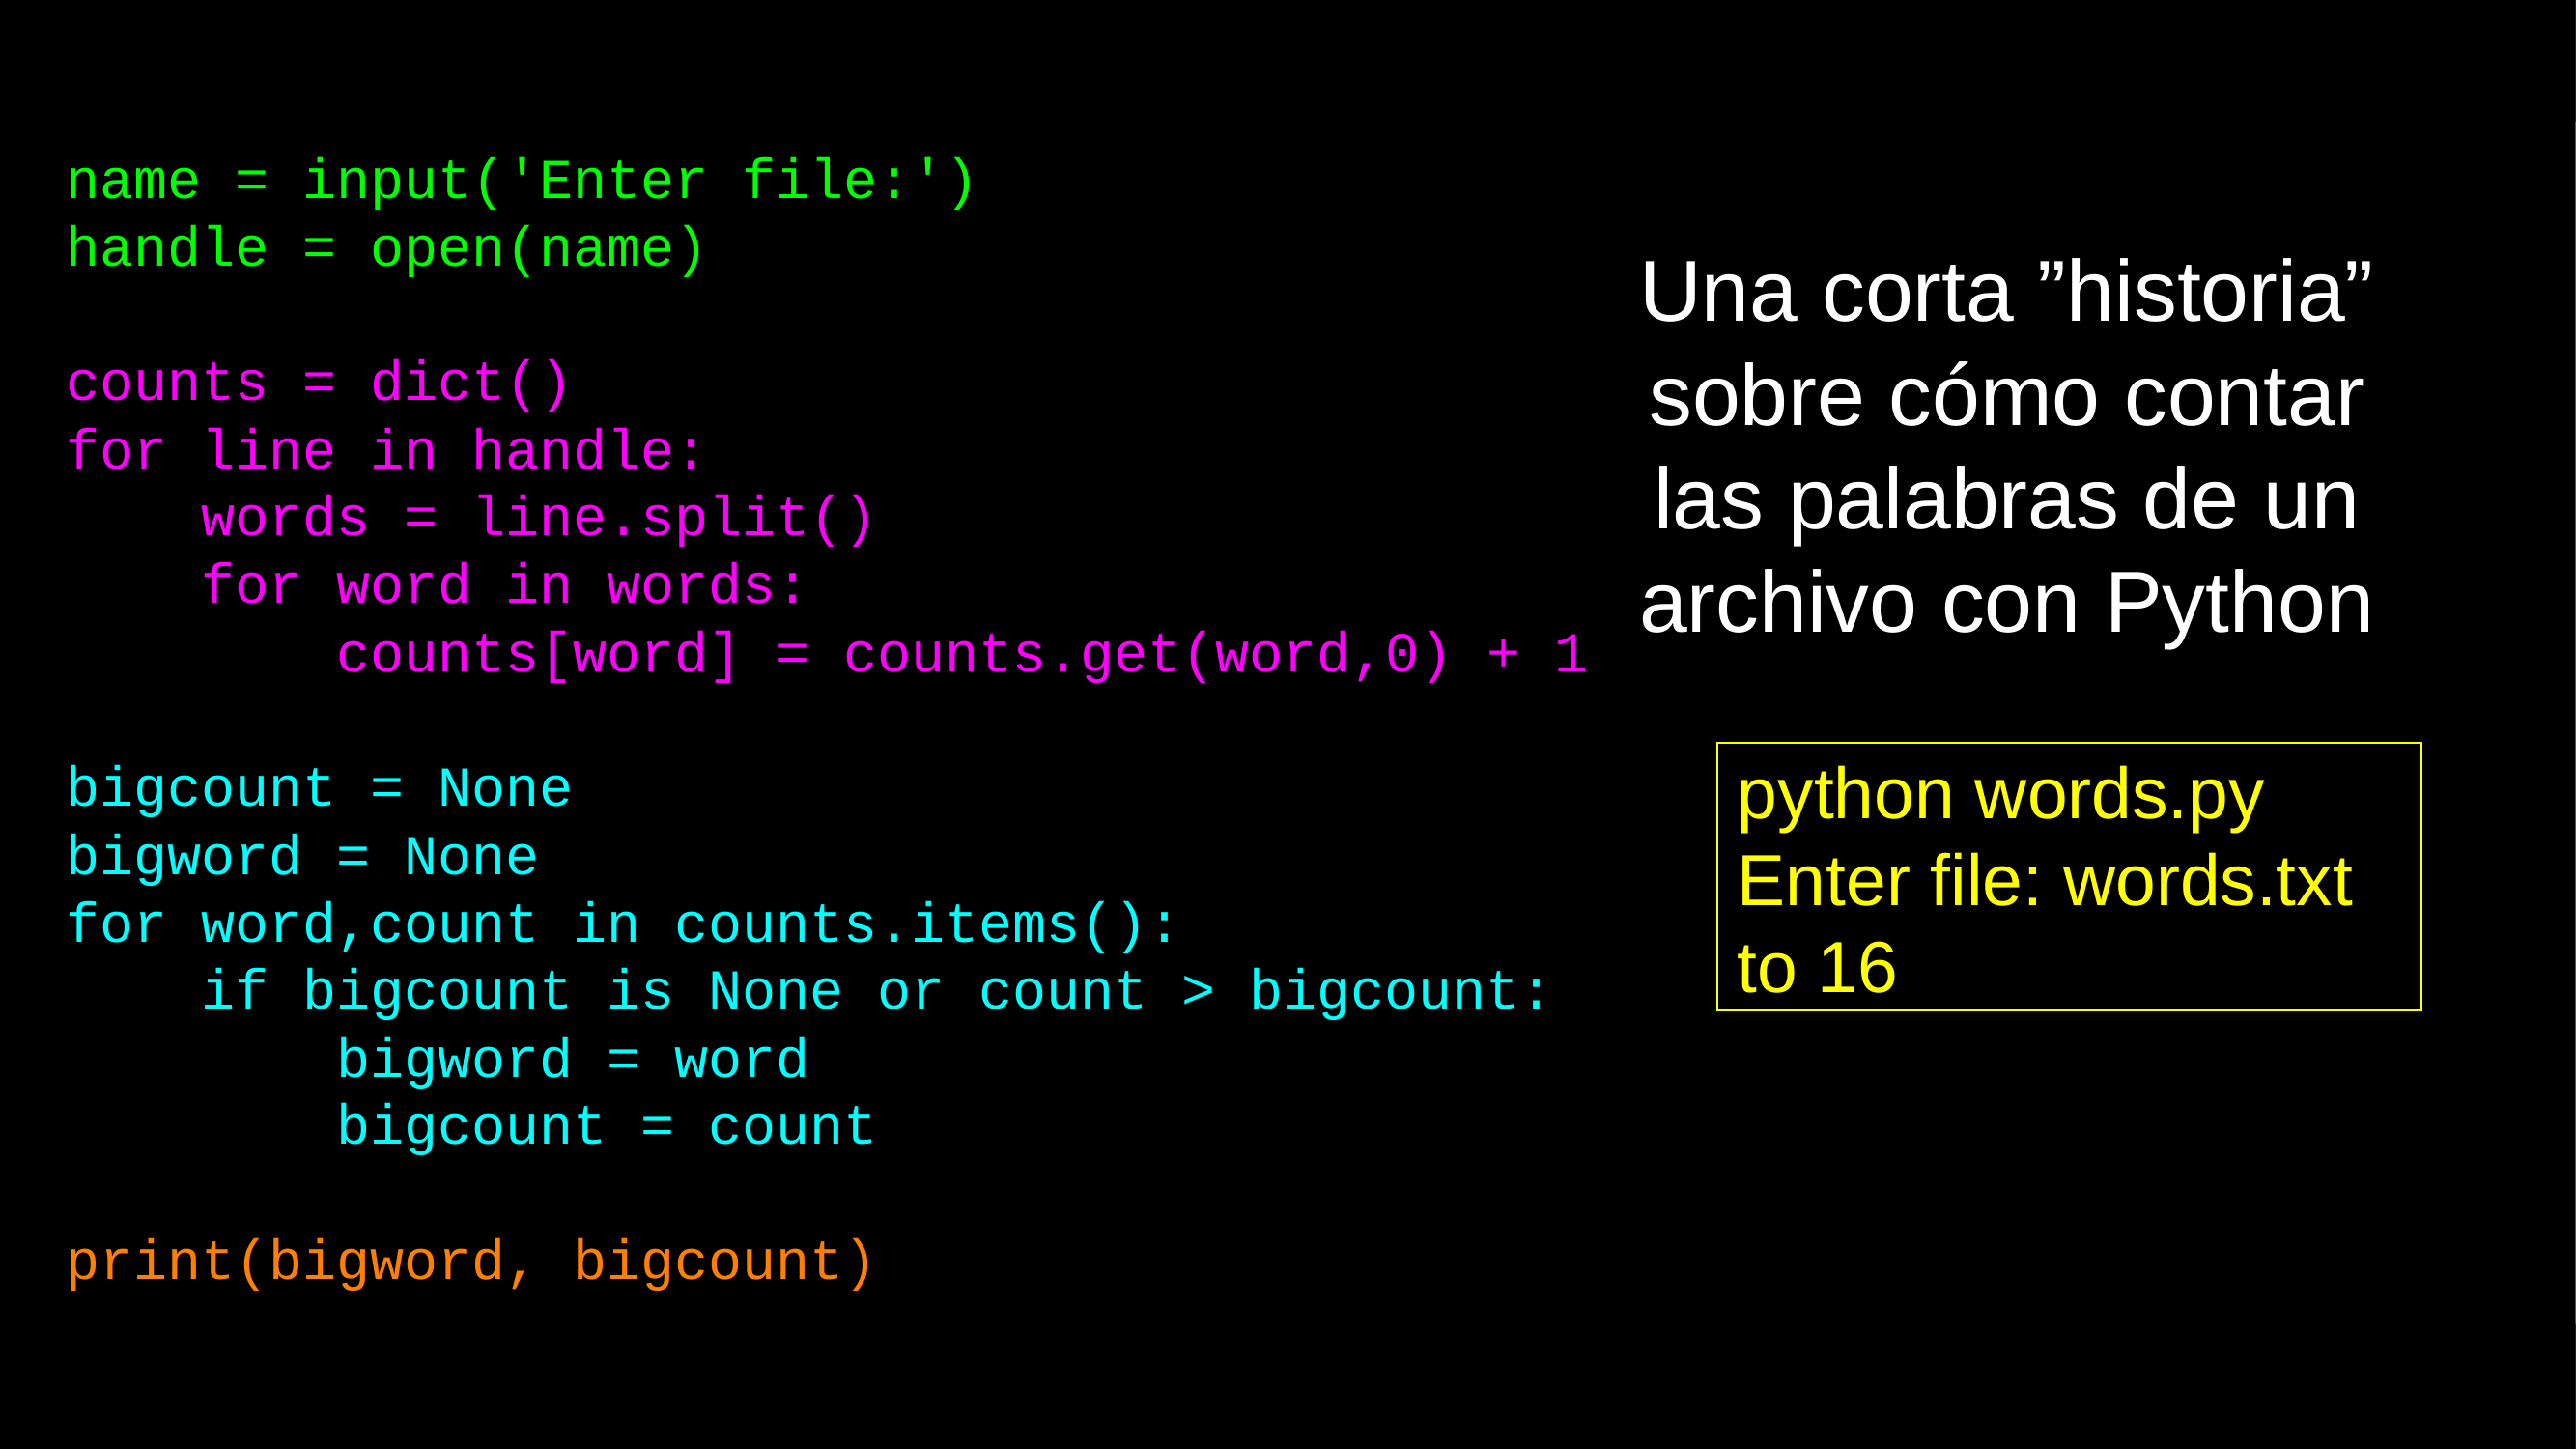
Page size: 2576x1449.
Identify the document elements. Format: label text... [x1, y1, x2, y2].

text_box name = input('Enter file:') handle = open(name) counts = dict() for line in handle: words = line.split() for word in words: counts[word] = counts.get(word,0) + 1 bigcount = None bigword = None for word,count in counts.items(): if bigcount is None or count > bigcount: bigword = word bigcount = count print(bigword, bigcount) [66, 116, 1626, 1317]
text_box python words.py Enter file: words.txt to 16 [1717, 743, 2422, 1011]
text_box Una corta ”historia” sobre cómo contar las palabras de un archivo con Python [1625, 237, 2389, 648]
